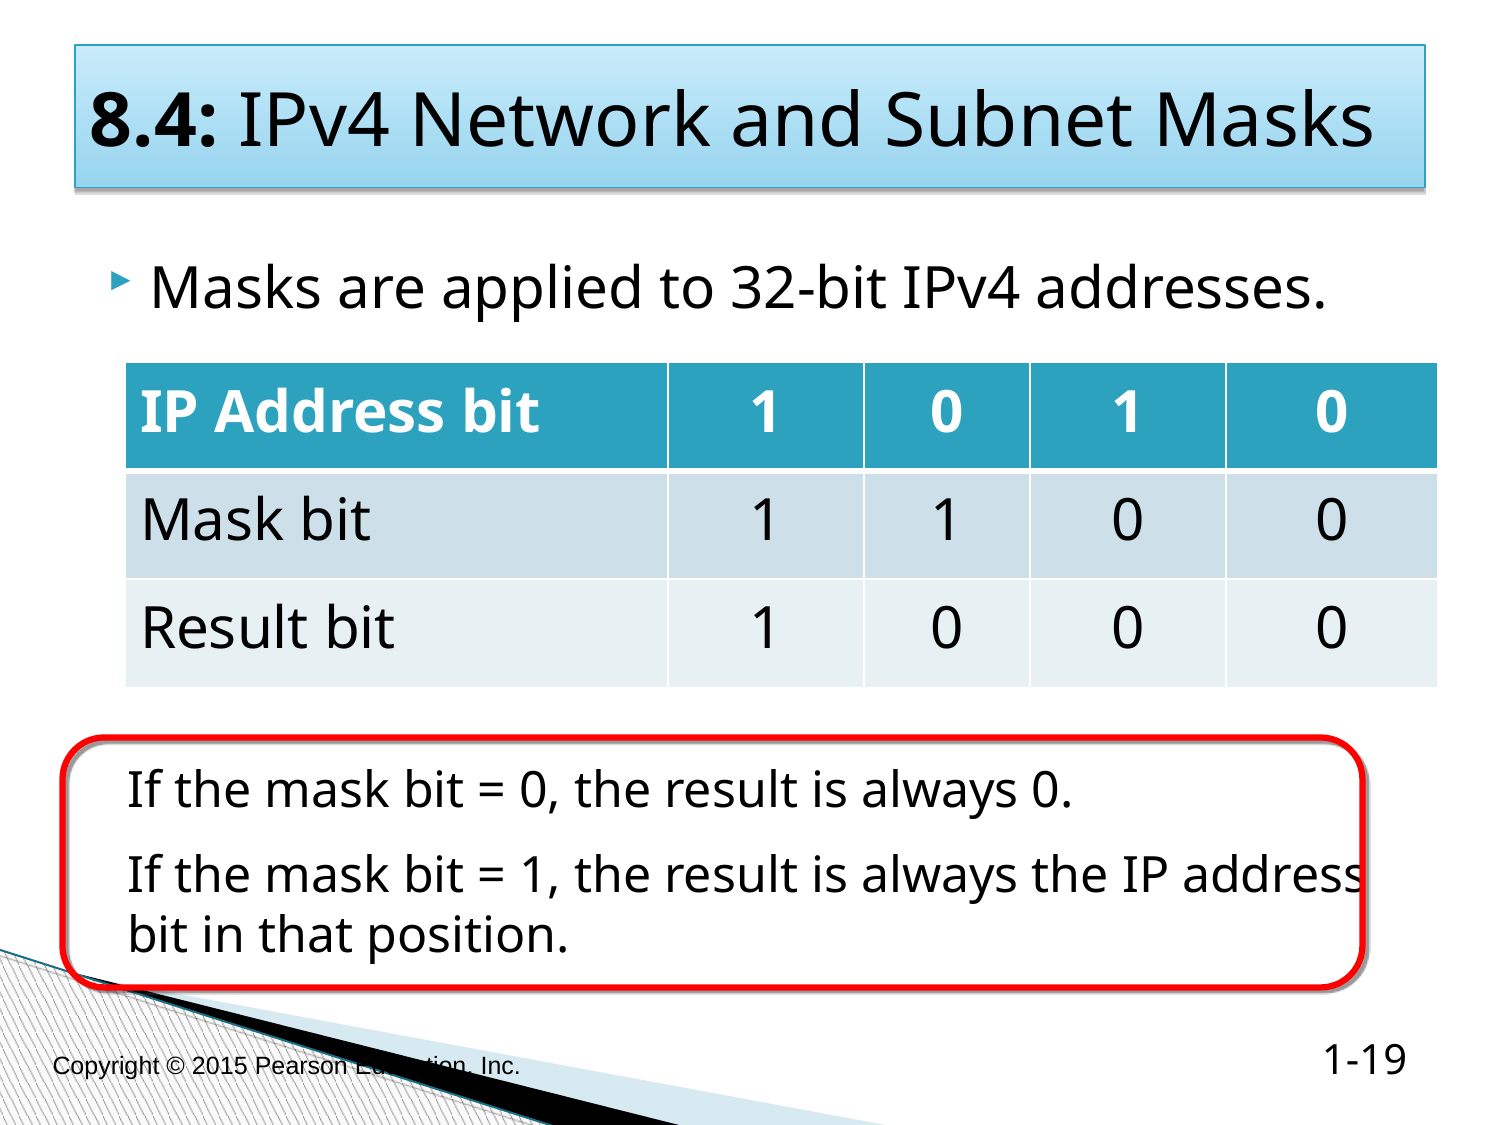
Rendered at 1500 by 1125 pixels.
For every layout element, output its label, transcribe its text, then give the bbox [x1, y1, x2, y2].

table_cell 0 [1031, 580, 1225, 687]
table_header IP Address bit [126, 363, 667, 468]
table_cell 1 [669, 580, 863, 687]
table_cell 1 [865, 474, 1029, 578]
table_cell 1 [669, 474, 863, 578]
text_box If the mask bit = 0, the result is always 0. If the mask bit = 1, the result is always the IP address bit in that position. [1357, 750, 1413, 970]
table_cell 0 [1227, 580, 1437, 687]
table_cell 0 [865, 580, 1029, 687]
table_header 0 [1227, 363, 1437, 468]
text_box If the mask bit = 0, the result is always 0. If the mask bit = 1, the result is always the IP address bit in that position. [112, 750, 1359, 970]
slide_number 1-<number> [1287, 1037, 1423, 1098]
table_cell 0 [1227, 474, 1437, 578]
table_cell Mask bit [126, 474, 667, 578]
list Masks are applied to 32-bit IPv4 addresses. [75, 242, 1425, 350]
picture [0, 952, 543, 1125]
table_cell 0 [1031, 474, 1225, 578]
table_header 1 [669, 363, 863, 468]
footer Copyright © 2015 Pearson Education, Inc. [37, 1040, 550, 1088]
title 8.4: IPv4 Network and Subnet Masks [75, 45, 1425, 188]
table_cell Result bit [126, 580, 667, 687]
table_header 1 [1031, 363, 1225, 468]
table_header 0 [865, 363, 1029, 468]
